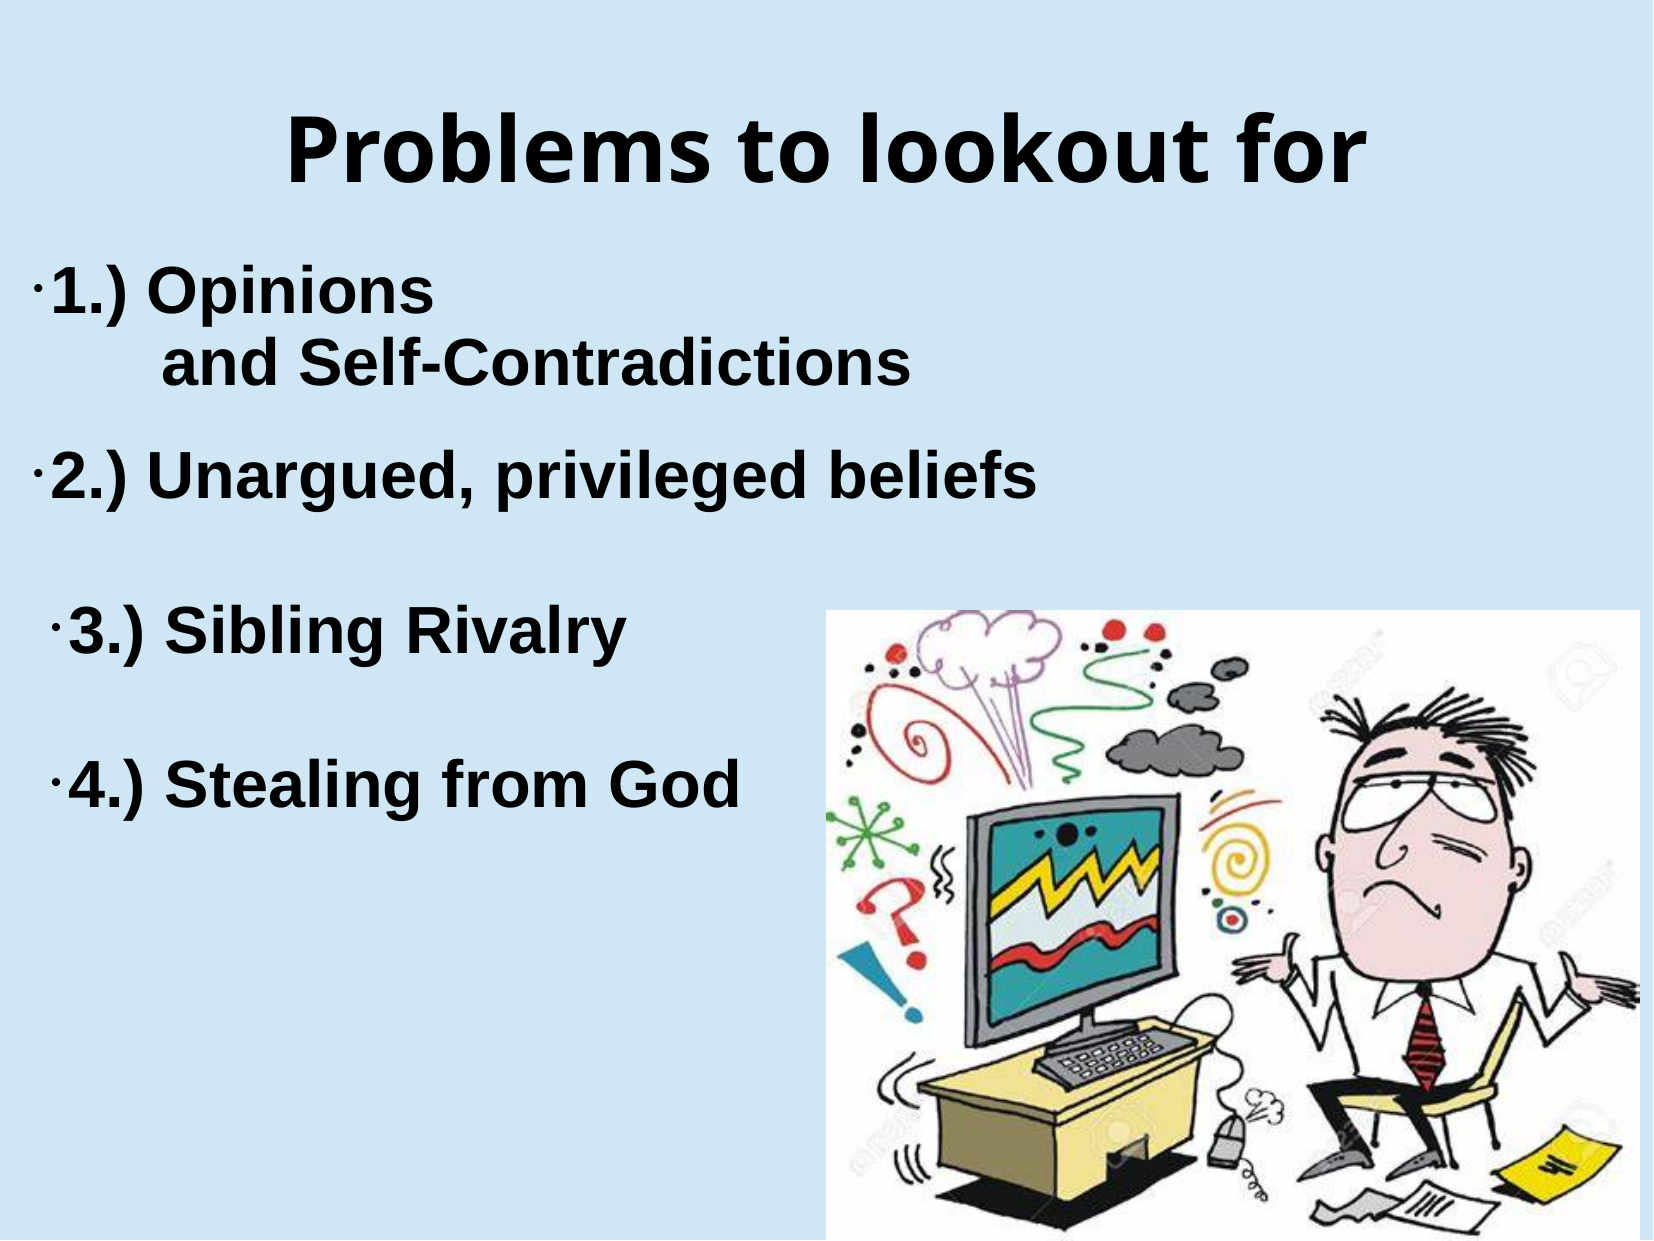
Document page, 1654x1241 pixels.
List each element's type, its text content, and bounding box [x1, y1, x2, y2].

title Problems to lookout for [82, 49, 1571, 257]
list 2.) Unargued, privileged beliefs [33, 440, 1522, 533]
list 4.) Stealing from God [50, 750, 826, 840]
list 1.) Opinions and Self-Contradictions [33, 256, 1522, 412]
picture [826, 610, 1640, 1241]
list 3.) Sibling Rivalry [50, 595, 1539, 685]
